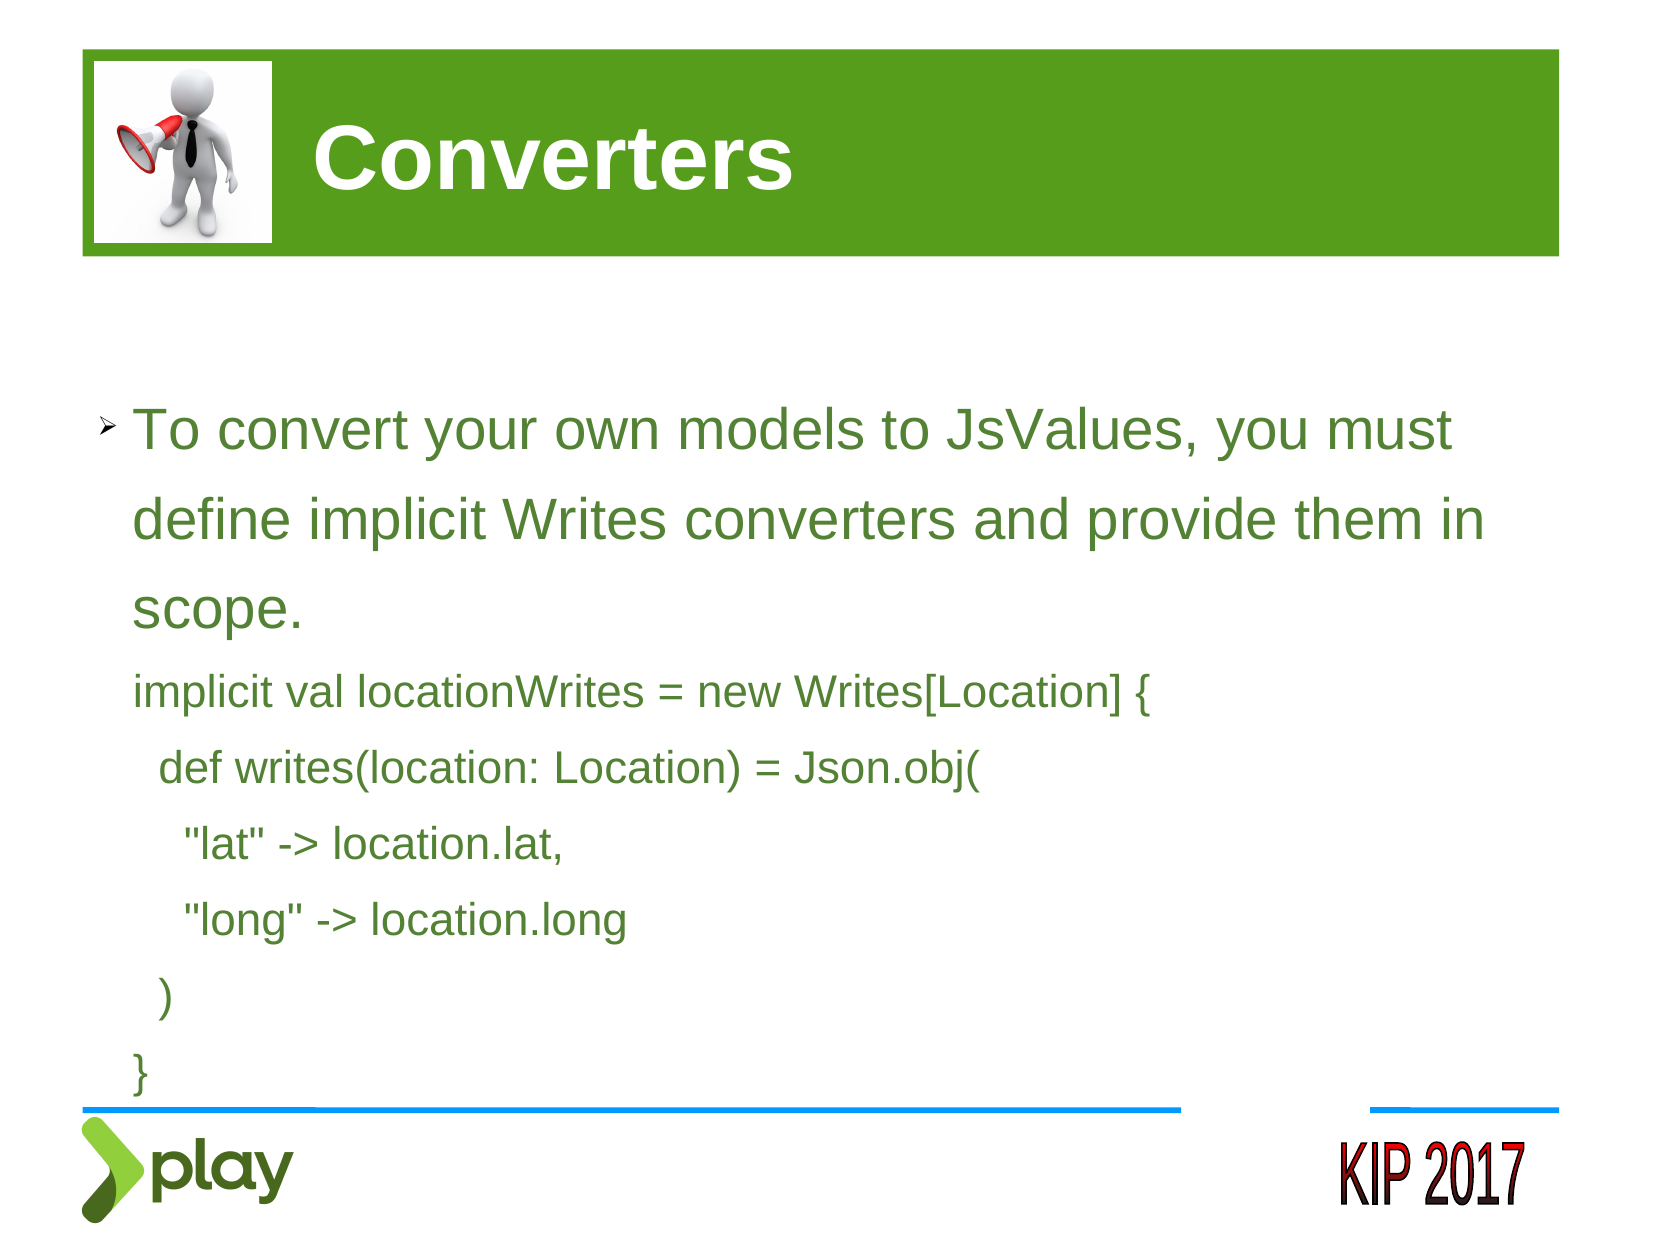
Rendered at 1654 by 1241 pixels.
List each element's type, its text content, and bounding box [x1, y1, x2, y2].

title Converters [82, 49, 1560, 257]
text_box To convert your own models to JsValues, you must define implicit Writes converters and provide them in scope. implicit val locationWrites = new Writes[Location] { def writes(location: Location) = Json.obj( "lat" -> location.lat, "long" -> location.long ) } [82, 299, 1560, 1065]
picture [68, 1111, 302, 1229]
picture [94, 61, 272, 243]
